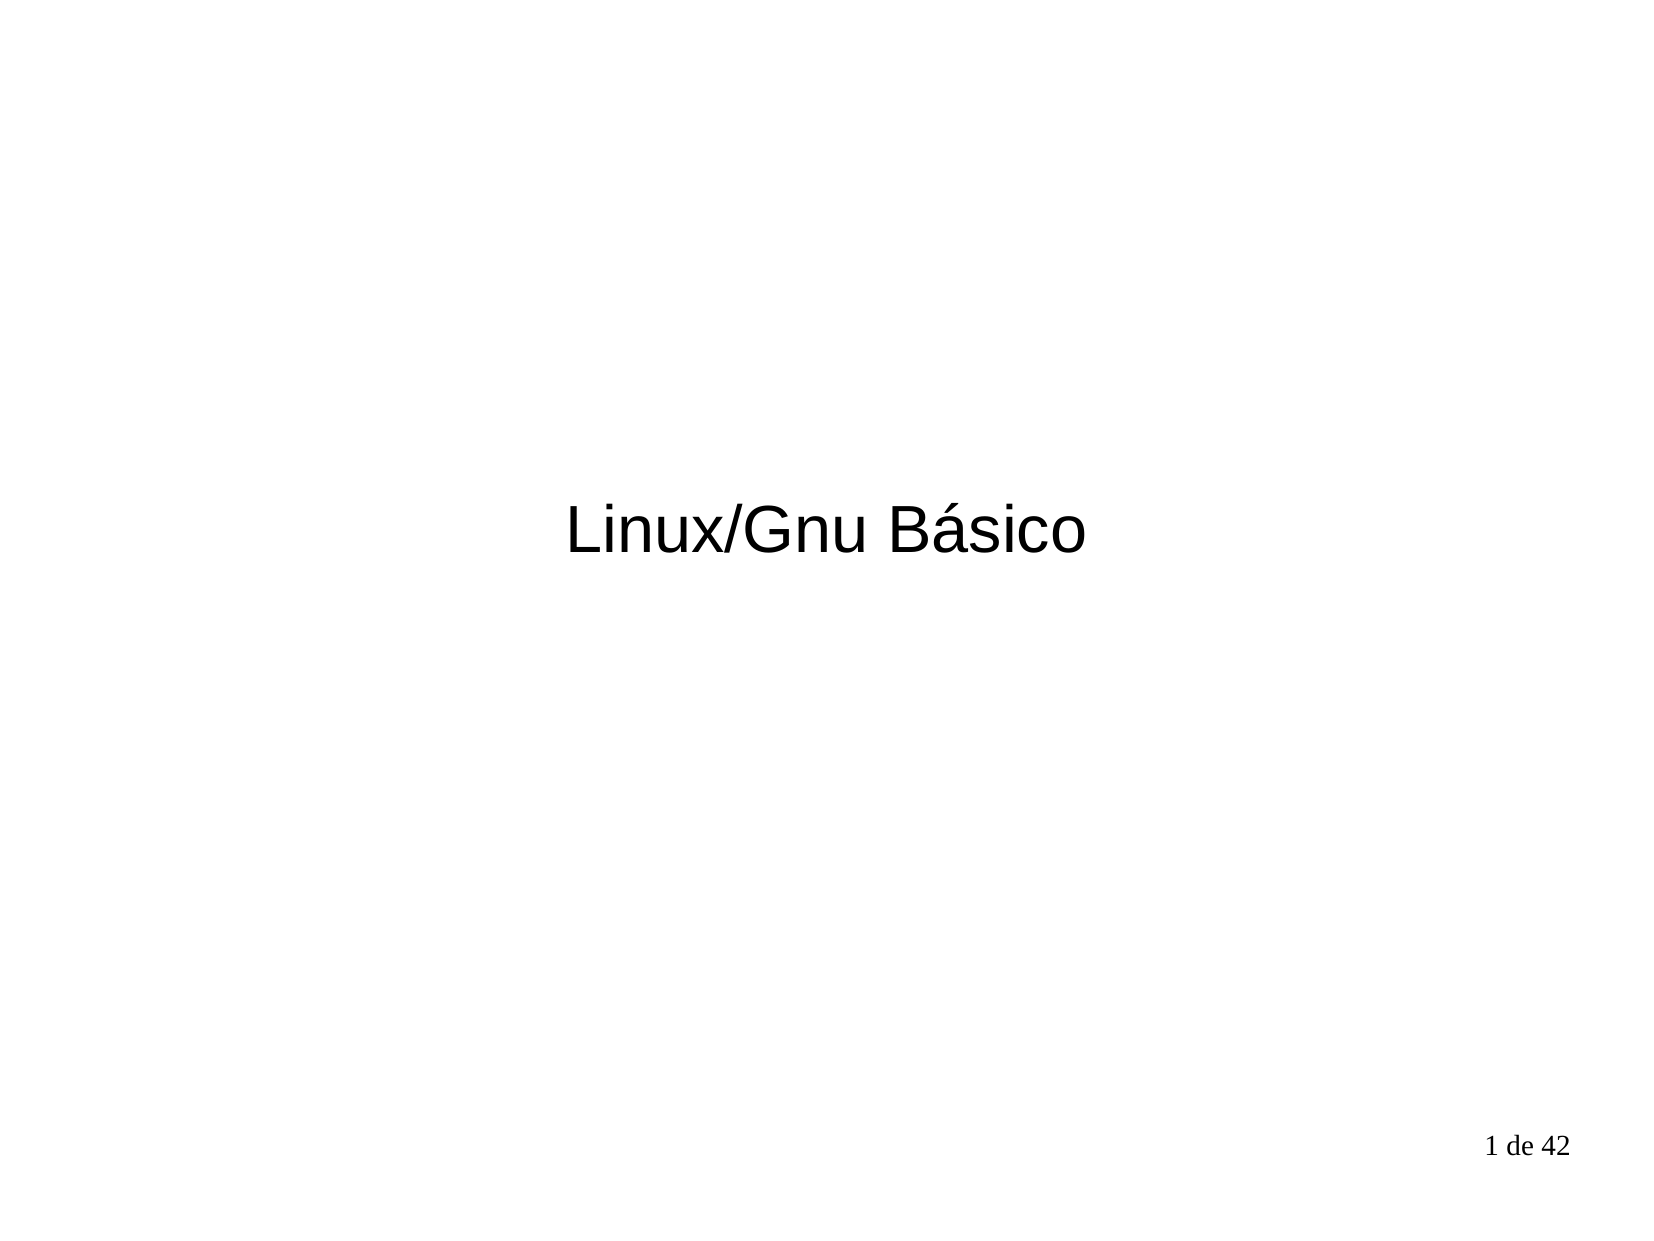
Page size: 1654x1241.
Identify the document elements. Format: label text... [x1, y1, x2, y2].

subtitle Linux/Gnu Básico [82, 49, 1571, 1010]
